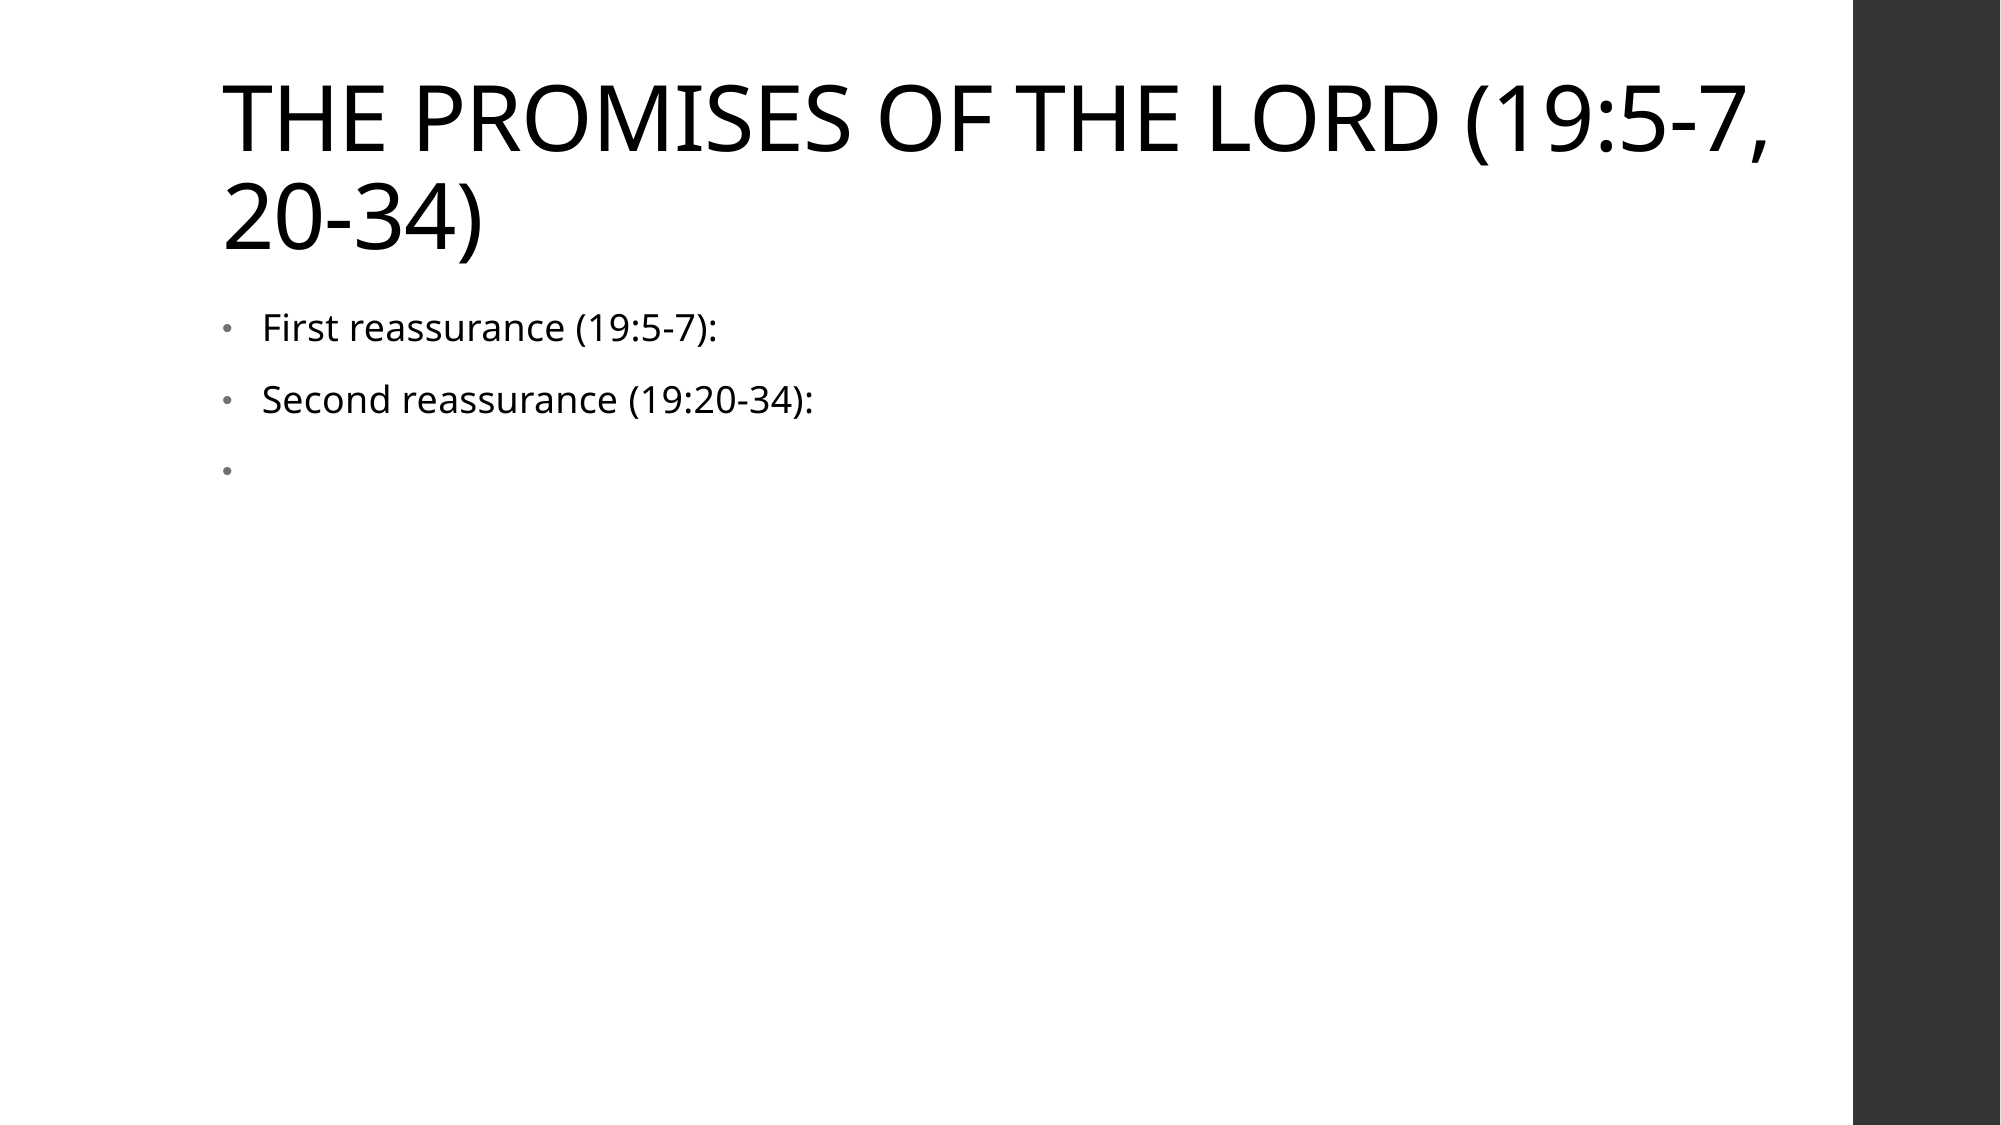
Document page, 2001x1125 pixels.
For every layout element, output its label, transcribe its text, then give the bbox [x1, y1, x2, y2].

list First reassurance (19:5-7): Second reassurance (19:20-34): [206, 299, 1617, 1014]
title THE PROMISES OF THE LORD (19:5-7, 20-34) [206, 60, 1797, 278]
